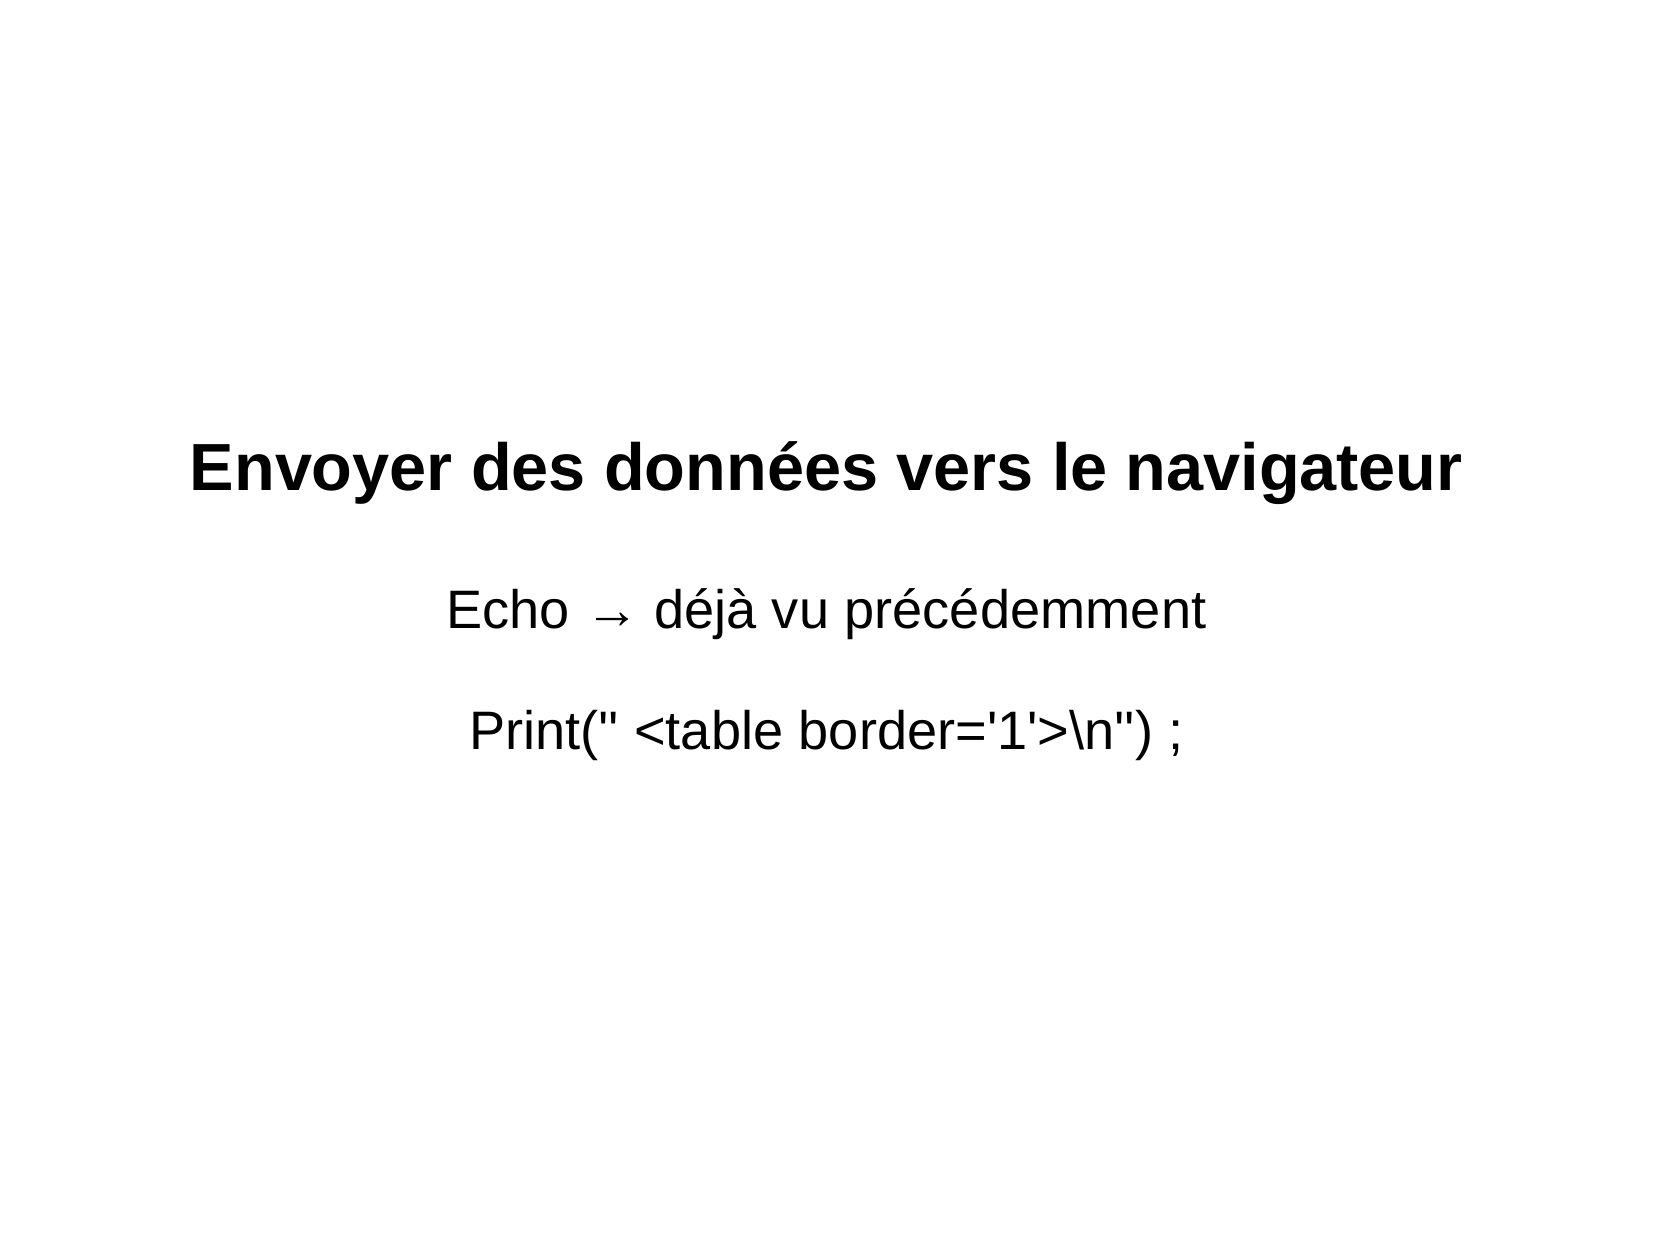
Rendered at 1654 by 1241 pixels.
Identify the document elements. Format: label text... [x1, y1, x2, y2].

subtitle Envoyer des données vers le navigateur Echo → déjà vu précédemment Print('' <table border='1'>\n'') ; [82, 35, 1571, 1217]
